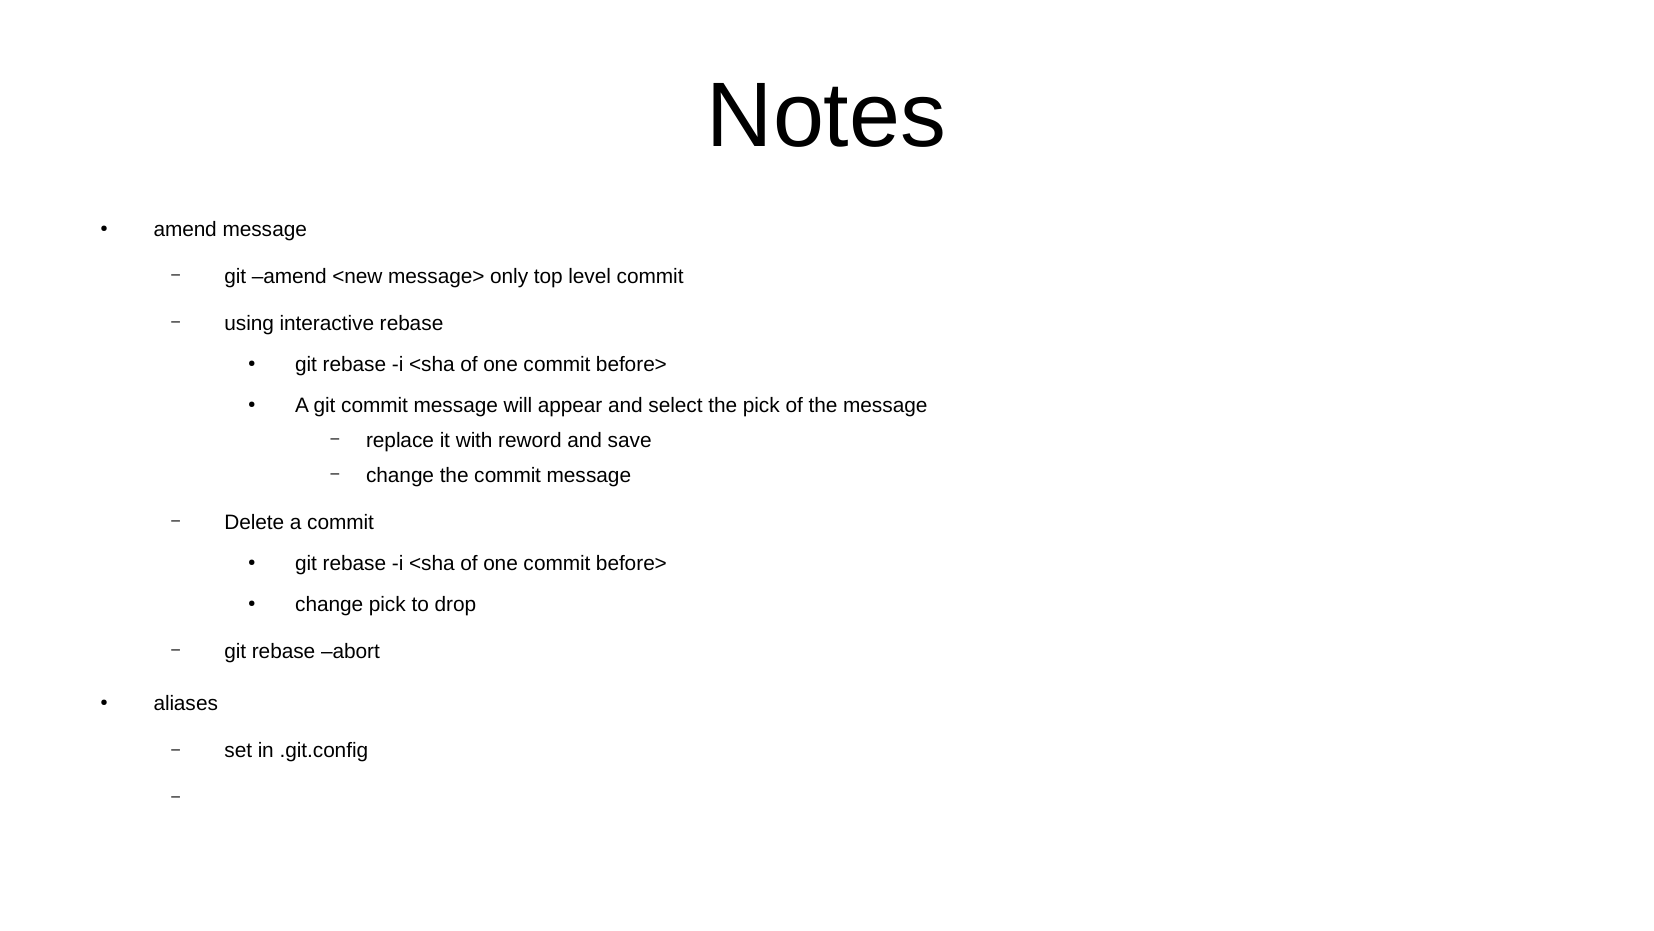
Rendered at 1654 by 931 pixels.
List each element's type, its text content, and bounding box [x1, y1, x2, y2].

list amend message git –amend <new message> only top level commit using interactive rebase git rebase -i <sha of one commit before> A git commit message will appear and select the pick of the message replace it with reword and save change the commit message Delete a commit git rebase -i <sha of one commit before> change pick to drop git rebase –abort aliases set in .git.config [82, 217, 1613, 901]
title Notes [82, 37, 1571, 193]
